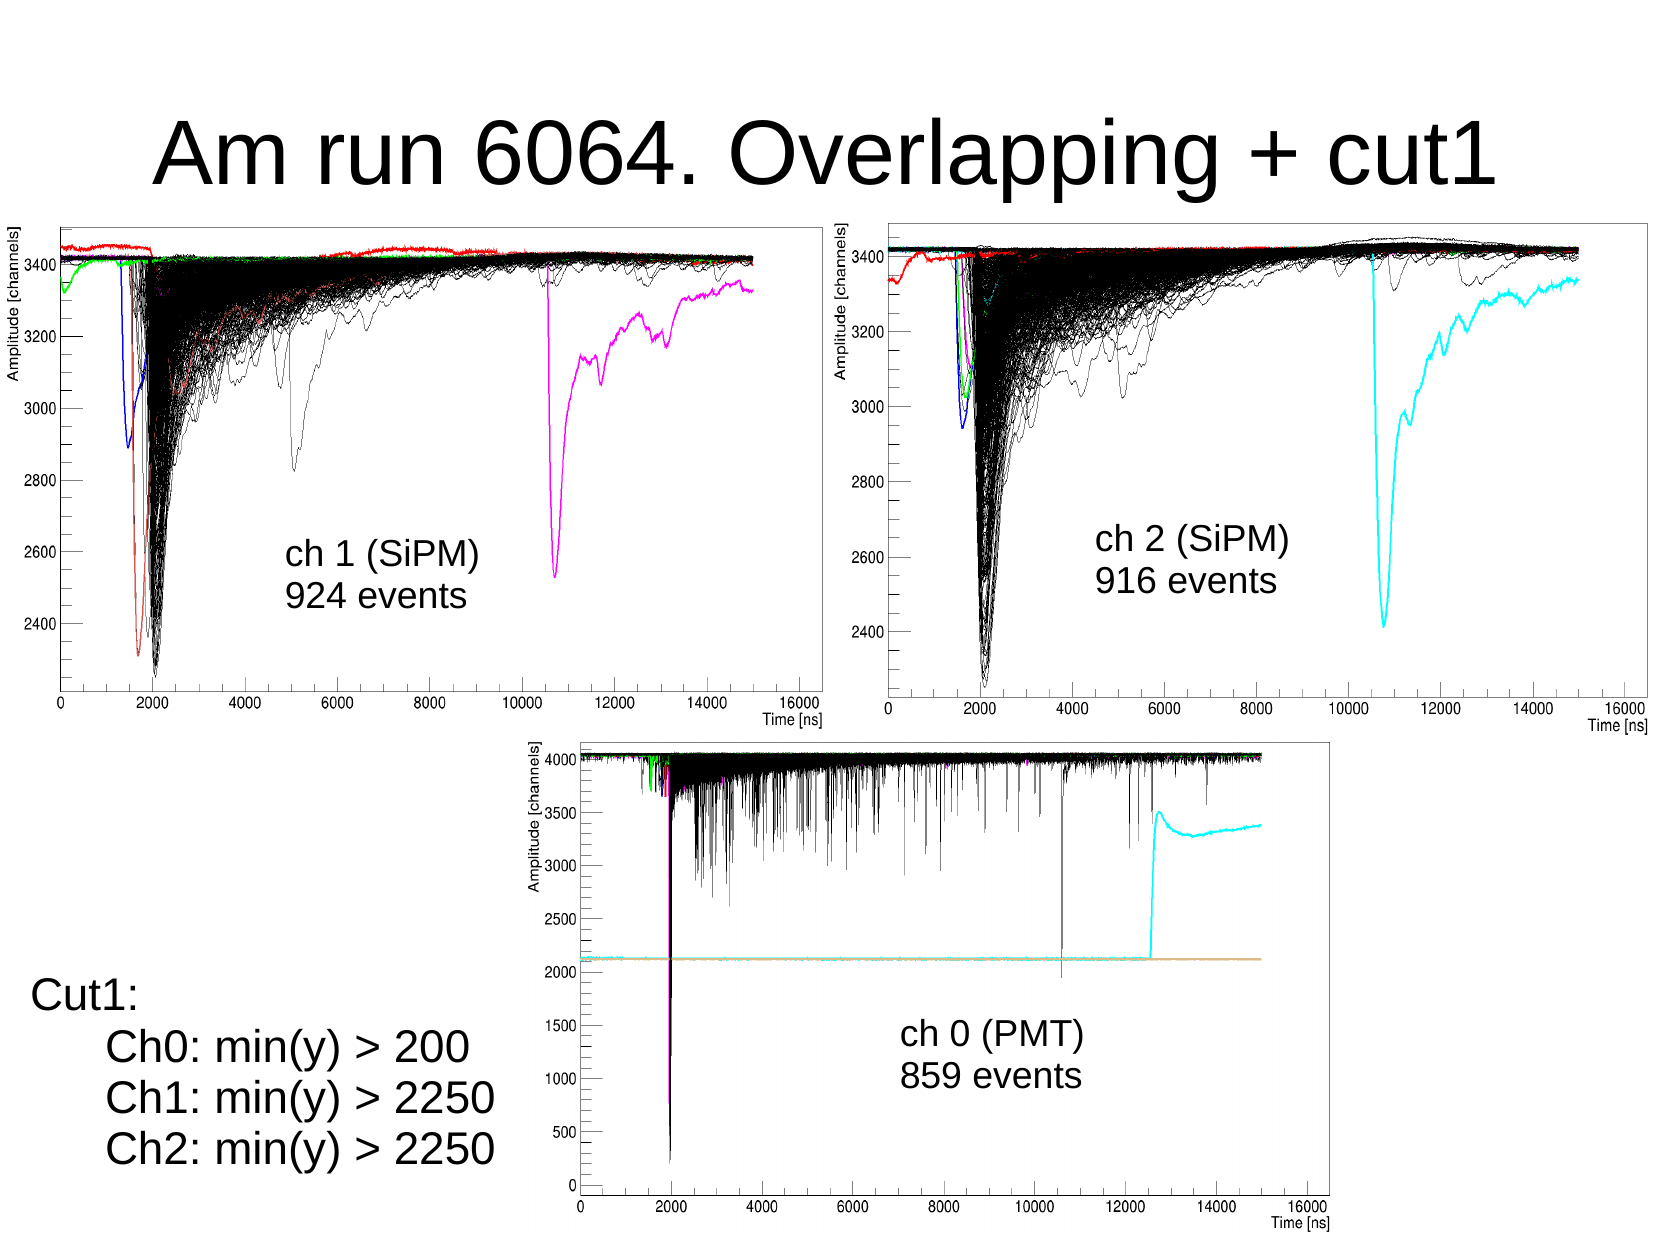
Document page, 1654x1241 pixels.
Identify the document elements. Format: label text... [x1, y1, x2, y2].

text_box ch 1 (SiPM) 924 events [270, 525, 541, 624]
text_box ch 0 (PMT) 859 events [885, 1005, 1156, 1104]
text_box Cut1: Ch0: min(y) > 200 Ch1: min(y) > 2250 Ch2: min(y) > 2250 [30, 943, 519, 1201]
picture [0, 217, 1654, 1239]
title Am run 6064. Overlapping + cut1 [82, 49, 1571, 222]
text_box ch 2 (SiPM) 916 events [1080, 510, 1351, 609]
